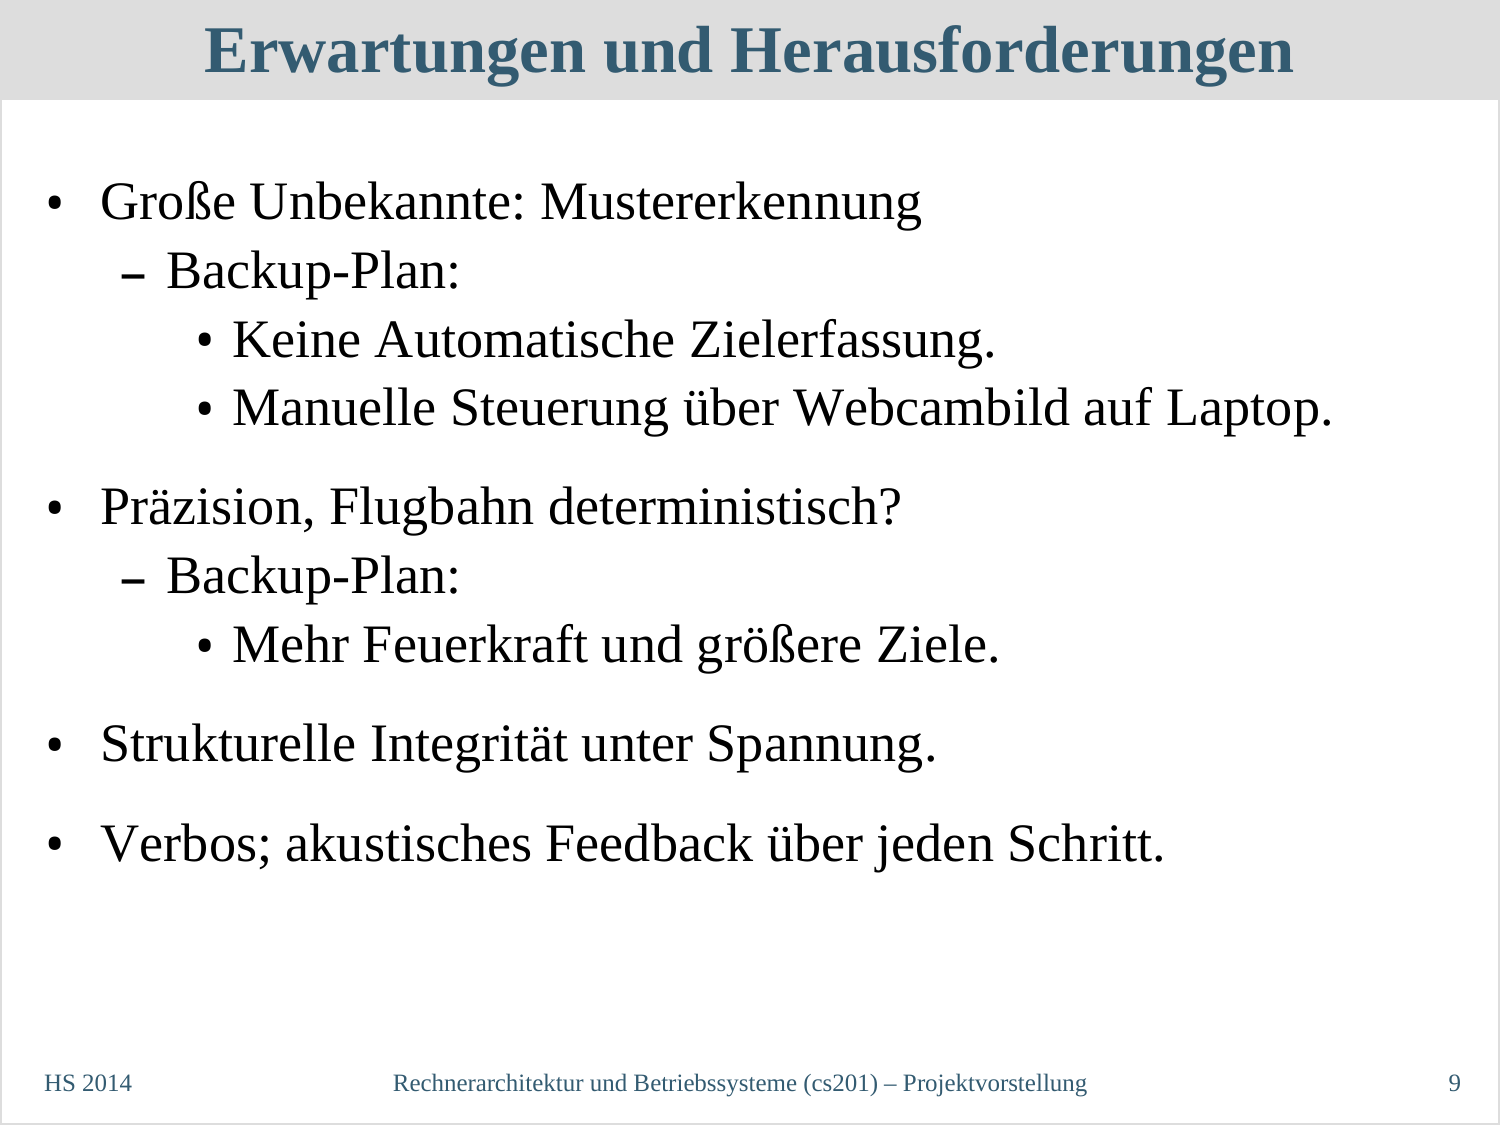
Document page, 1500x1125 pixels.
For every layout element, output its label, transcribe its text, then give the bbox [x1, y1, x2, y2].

text_box Rechnerarchitektur und Betriebssysteme (cs201) – Projektvorstellung [300, 1058, 1201, 1107]
list Große Unbekannte: Mustererkennung Backup-Plan: Keine Automatische Zielerfassung. Manuelle Steuerung über Webcambild auf Laptop. Präzision, Flugbahn deterministisch? Backup-Plan: Mehr Feuerkraft und größere Ziele. Strukturelle Integrität unter Spannung. Verbos; akustisches Feedback über jeden Schritt. [29, 163, 1480, 1052]
text_box HS 2014 [29, 1058, 195, 1097]
text_box <Nummer> [1375, 1058, 1477, 1097]
title Erwartungen und Herausforderungen [0, 0, 1500, 100]
